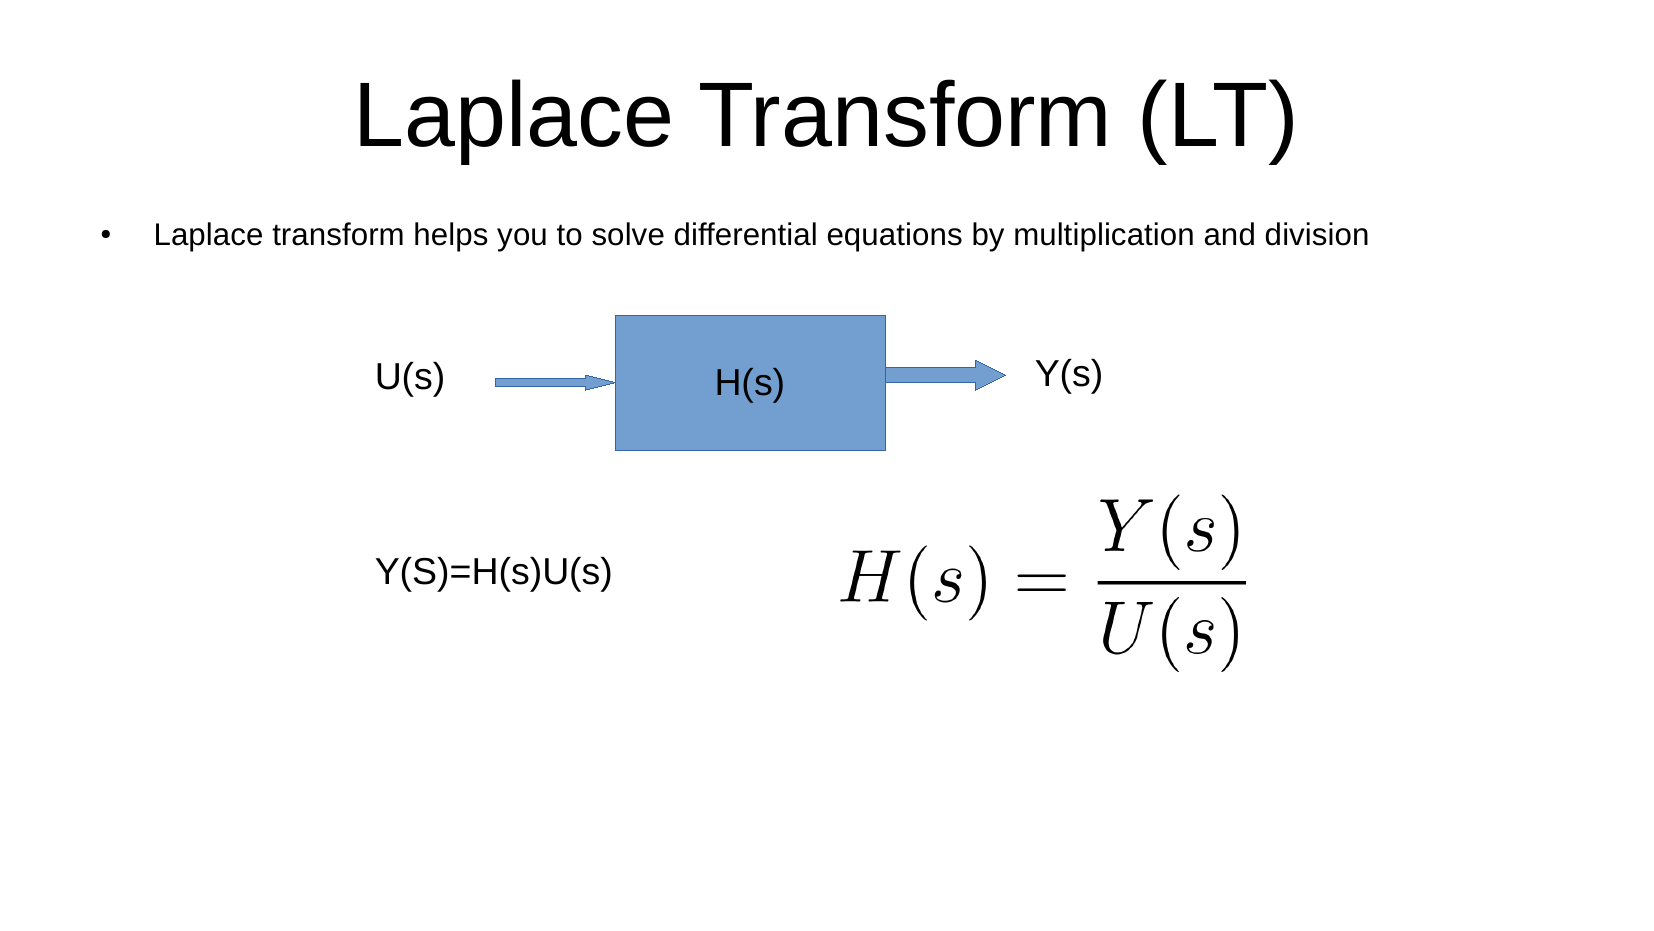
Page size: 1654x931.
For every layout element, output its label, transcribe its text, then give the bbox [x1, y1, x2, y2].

text_box H(s) [615, 315, 886, 451]
text_box [495, 375, 616, 391]
title Laplace Transform (LT) [82, 37, 1571, 193]
text_box [885, 360, 1006, 391]
list Laplace transform helps you to solve differential equations by multiplication and division [82, 217, 1571, 758]
picture [840, 494, 1246, 672]
text_box Y(s) [1020, 345, 1126, 402]
text_box U(s) [360, 348, 481, 406]
text_box Y(S)=H(s)U(s) [360, 543, 646, 601]
